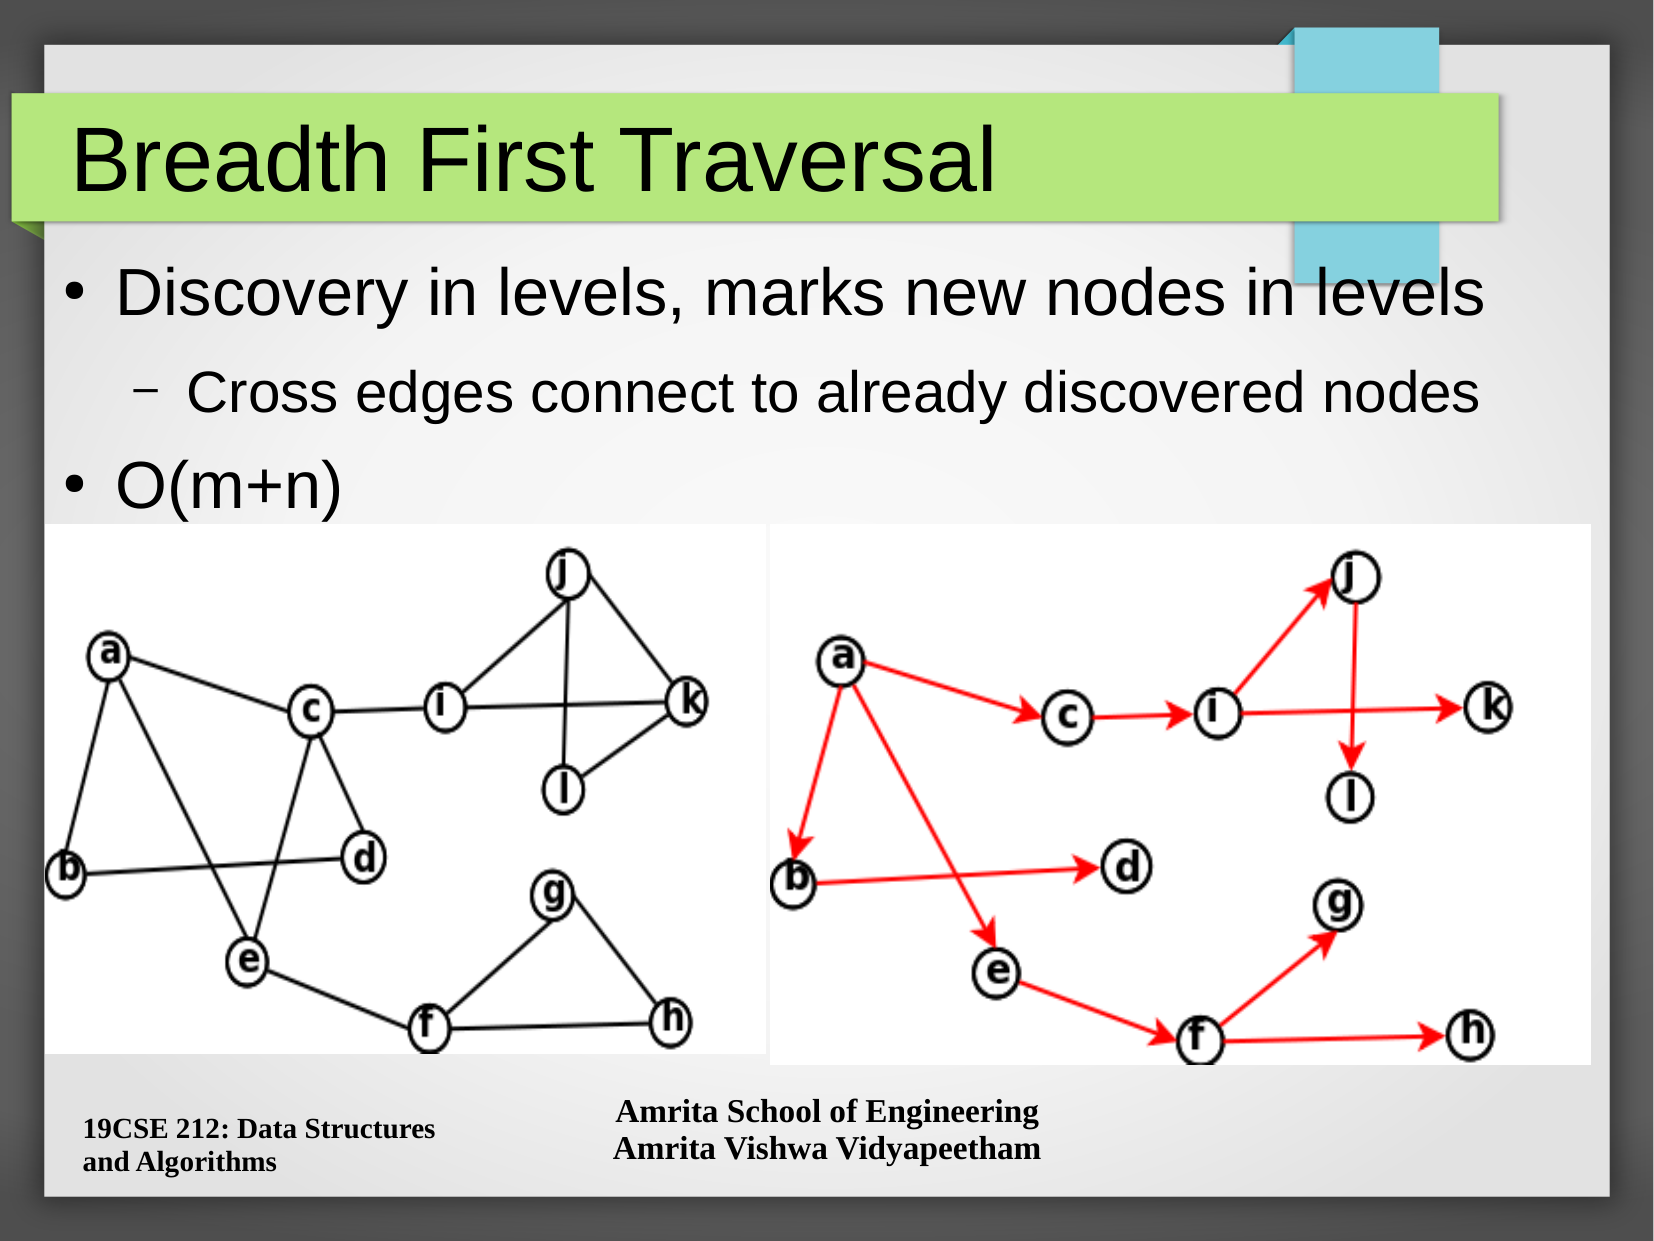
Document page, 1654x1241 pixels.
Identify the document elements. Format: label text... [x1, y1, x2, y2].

list Discovery in levels, marks new nodes in levels Cross edges connect to already discovered nodes O(m+n) [45, 255, 1591, 975]
title Breadth First Traversal [70, 106, 1229, 213]
picture [0, 0, 1654, 1241]
